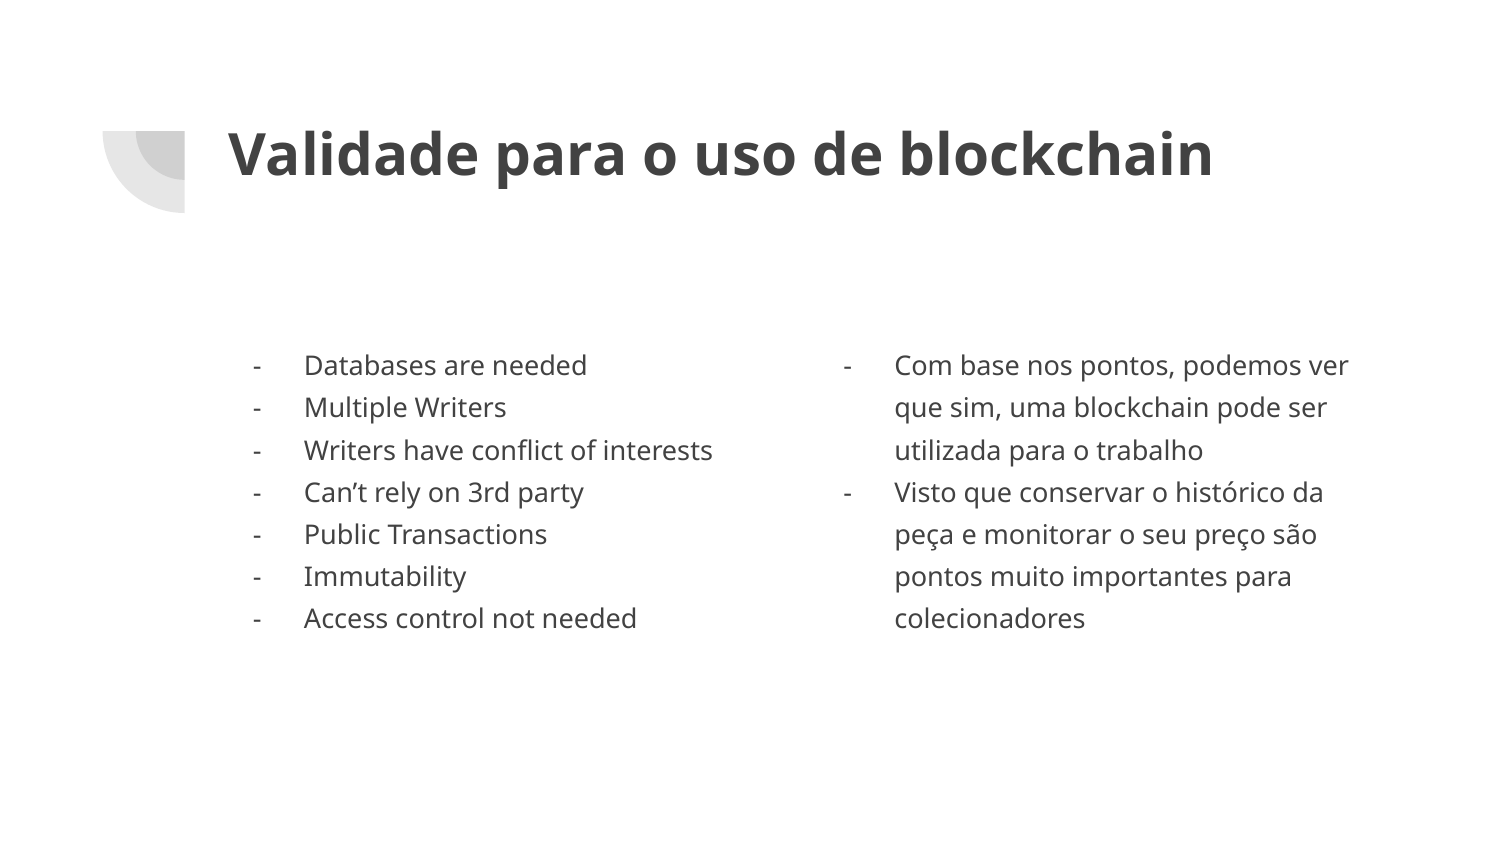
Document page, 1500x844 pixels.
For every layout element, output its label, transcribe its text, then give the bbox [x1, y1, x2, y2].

list Com base nos pontos, podemos ver que sim, uma blockchain pode ser utilizada para o trabalho Visto que conservar o histórico da peça e monitorar o seu preço são pontos muito importantes para colecionadores [804, 326, 1368, 744]
list Databases are needed Multiple Writers Writers have conflict of interests Can’t rely on 3rd party Public Transactions Immutability Access control not needed [213, 326, 777, 744]
title Validade para o uso de blockchain [213, 98, 1368, 263]
